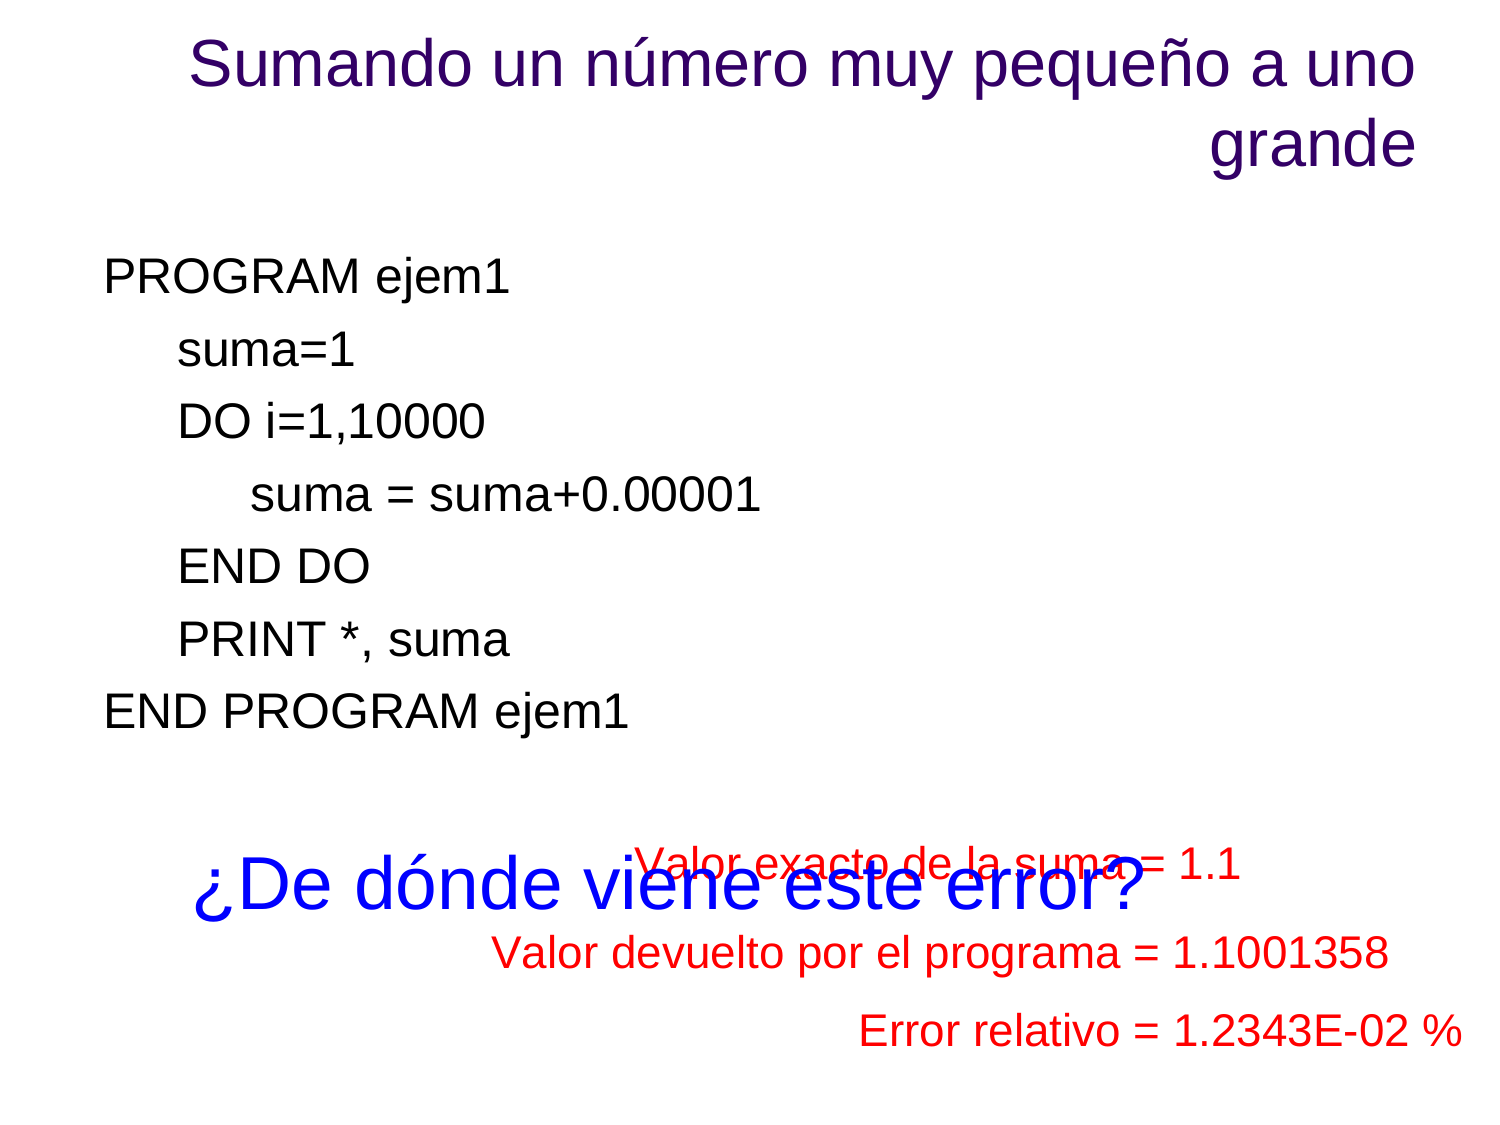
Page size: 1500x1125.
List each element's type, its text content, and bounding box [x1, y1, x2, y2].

text_box Sumando un número muy pequeño a uno grande [82, 0, 1433, 188]
text_box PROGRAM ejem1 suma=1 DO i=1,10000 suma = suma+0.00001 END DO PRINT *, suma END PROGRAM ejem1 [88, 236, 870, 885]
text_box ¿De dónde viene este error? [177, 826, 1162, 932]
text_box Valor exacto de la suma = 1.1 [1162, 826, 1271, 897]
text_box Error relativo = 1.2343E-02 % [844, 993, 1479, 1063]
text_box Valor devuelto por el programa = 1.1001358 [476, 915, 1418, 986]
